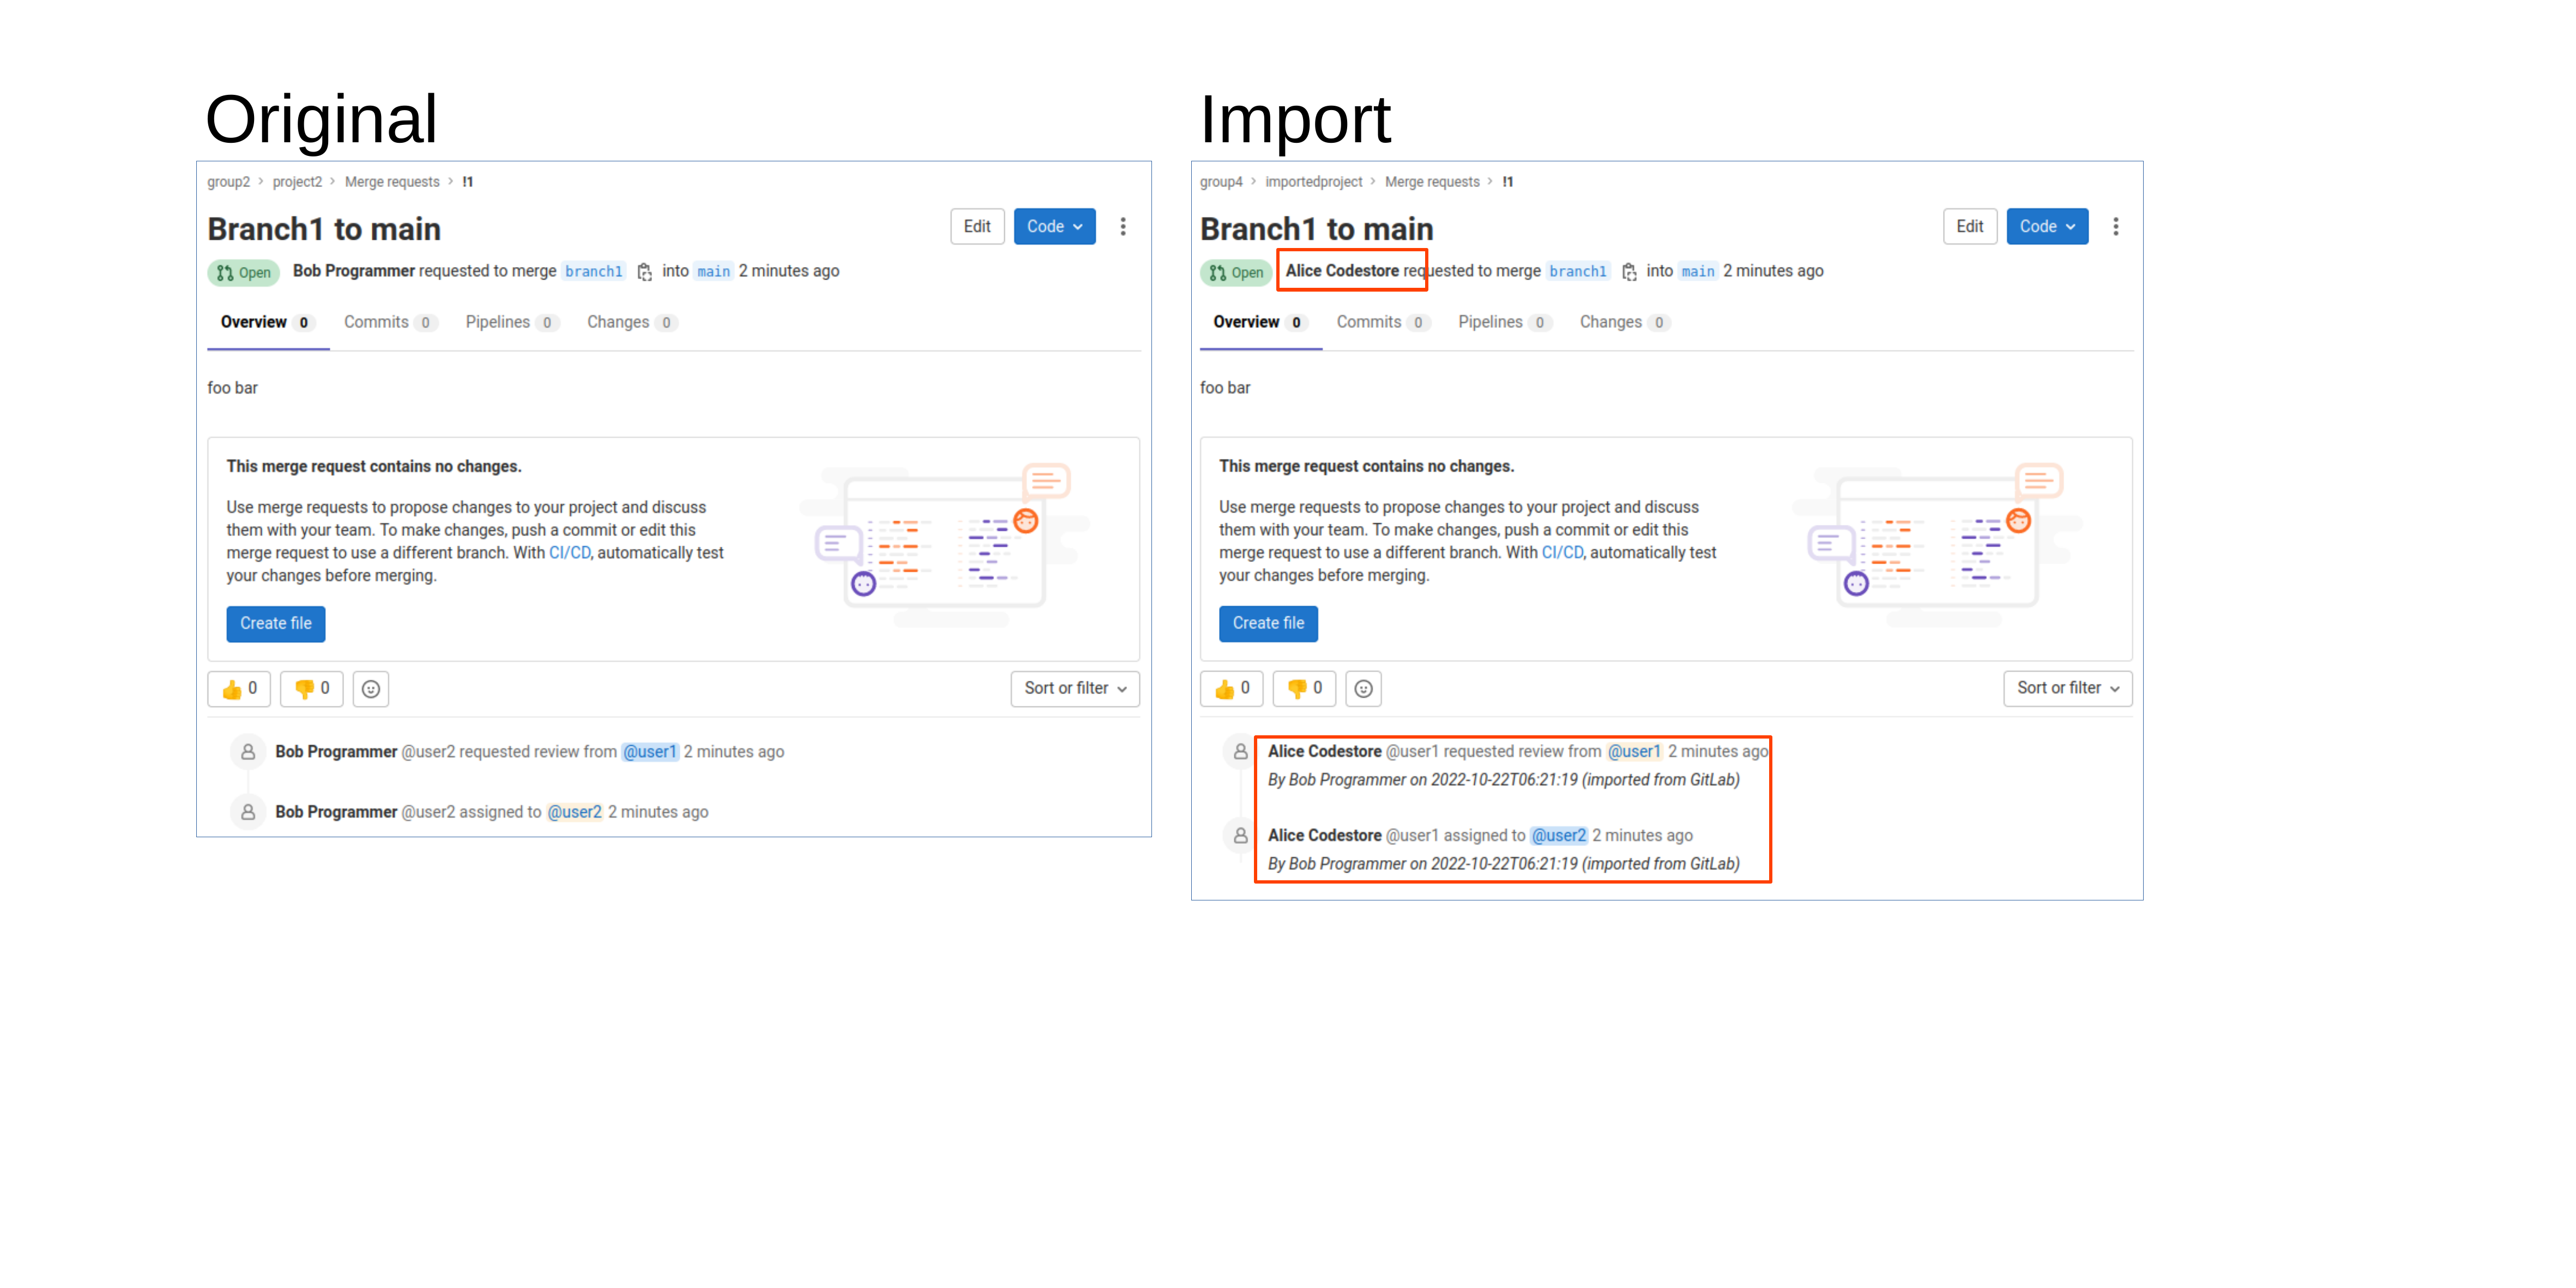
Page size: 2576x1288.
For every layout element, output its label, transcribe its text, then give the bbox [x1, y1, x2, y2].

picture [1191, 161, 2144, 900]
picture [196, 161, 1152, 837]
text_box Import [1191, 76, 1401, 161]
text_box Original [196, 77, 448, 161]
